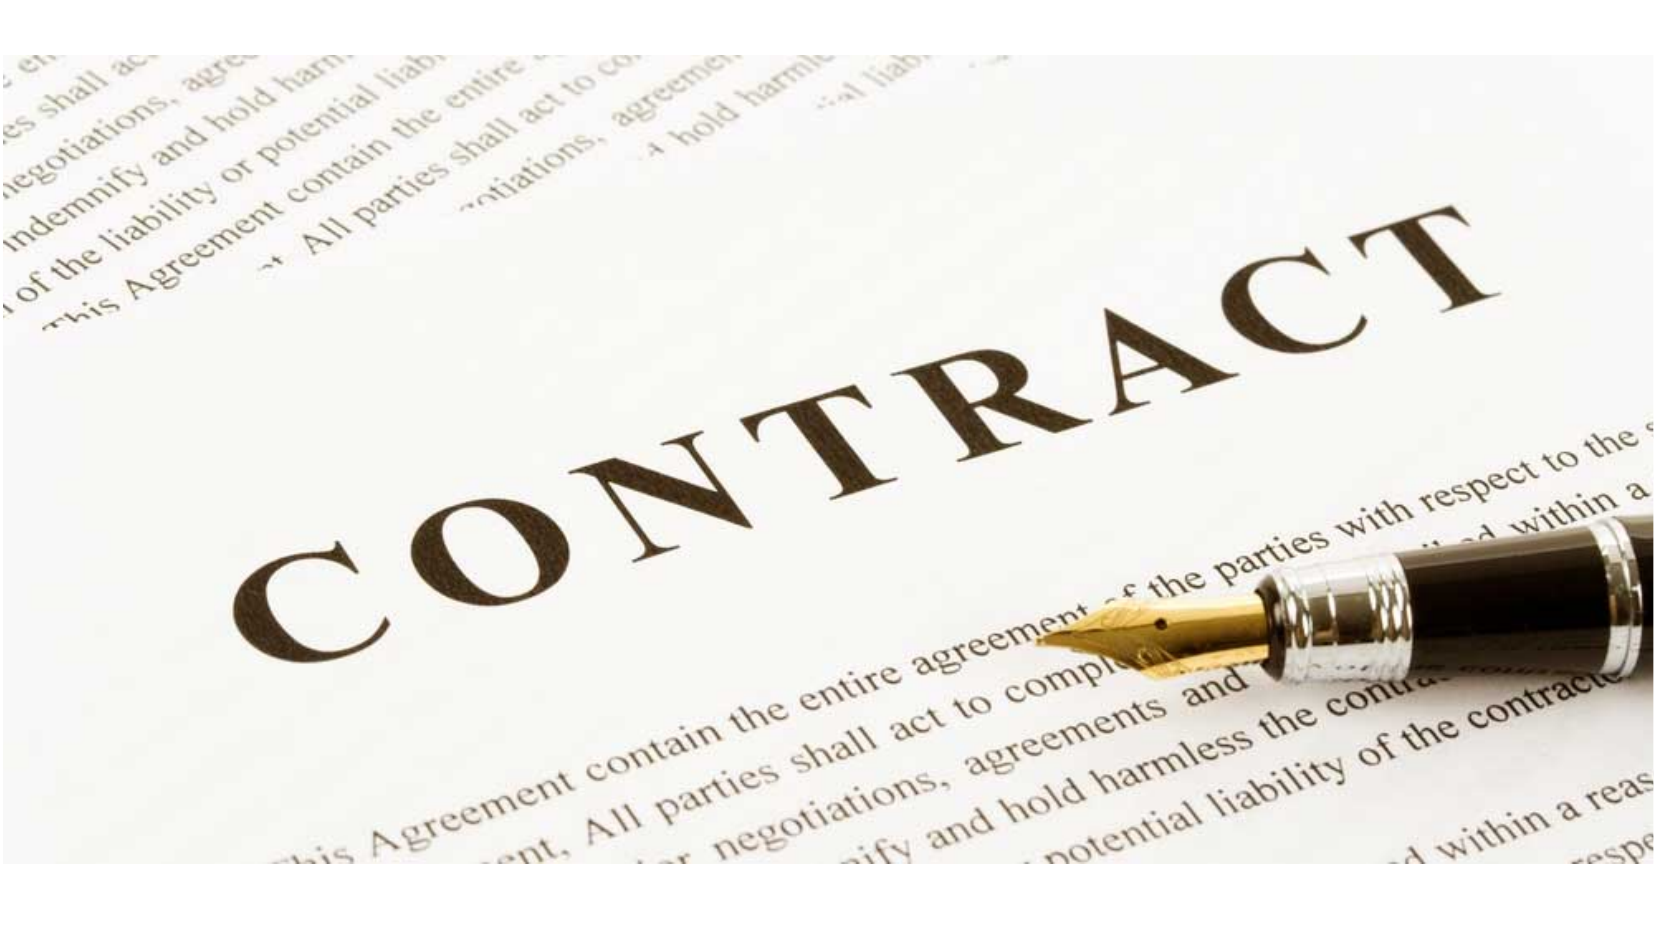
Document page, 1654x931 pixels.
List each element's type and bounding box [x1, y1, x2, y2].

picture [3, 55, 1654, 864]
